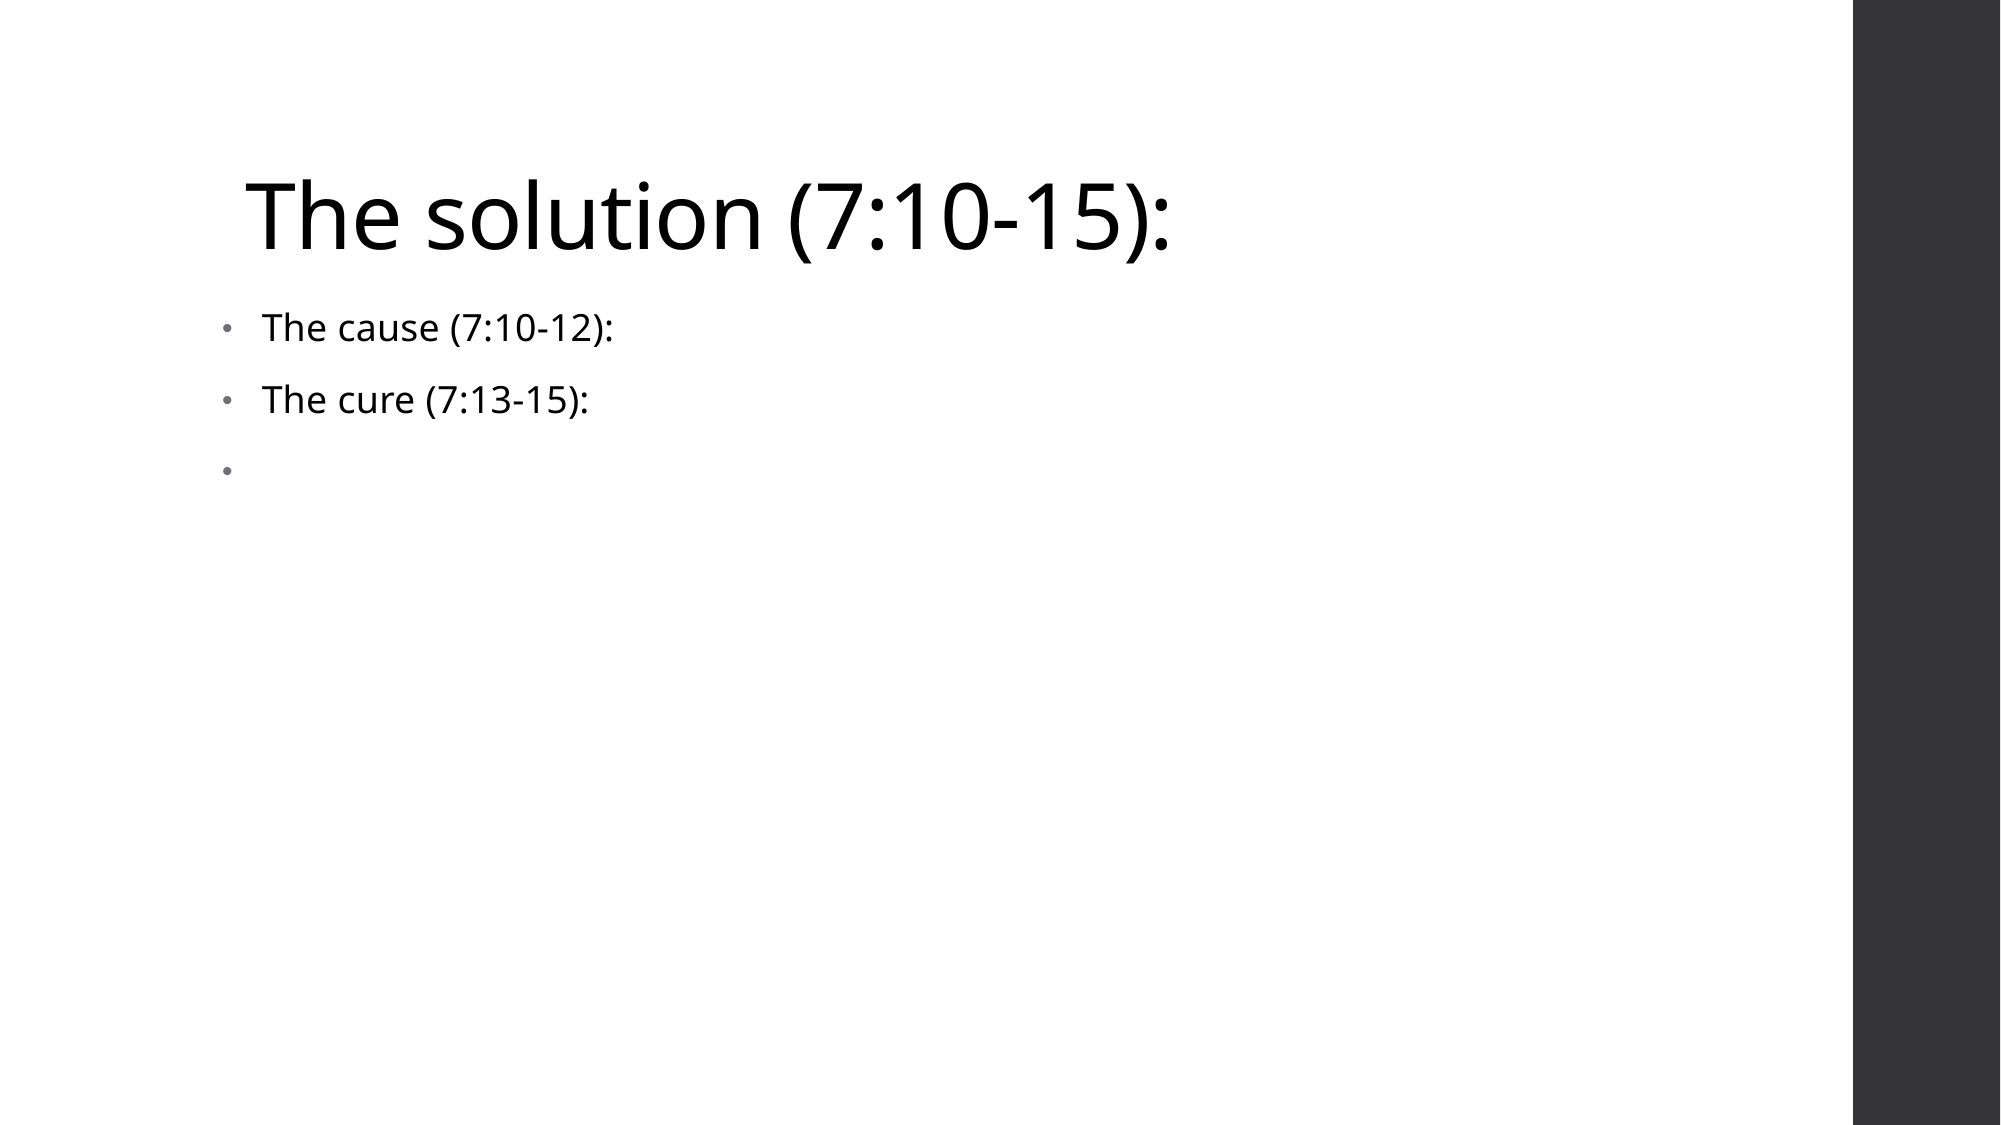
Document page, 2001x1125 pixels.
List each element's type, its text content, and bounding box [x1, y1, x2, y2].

list The cause (7:10-12): The cure (7:13-15): [206, 299, 1617, 1014]
title The solution (7:10-15): [206, 60, 1797, 278]
